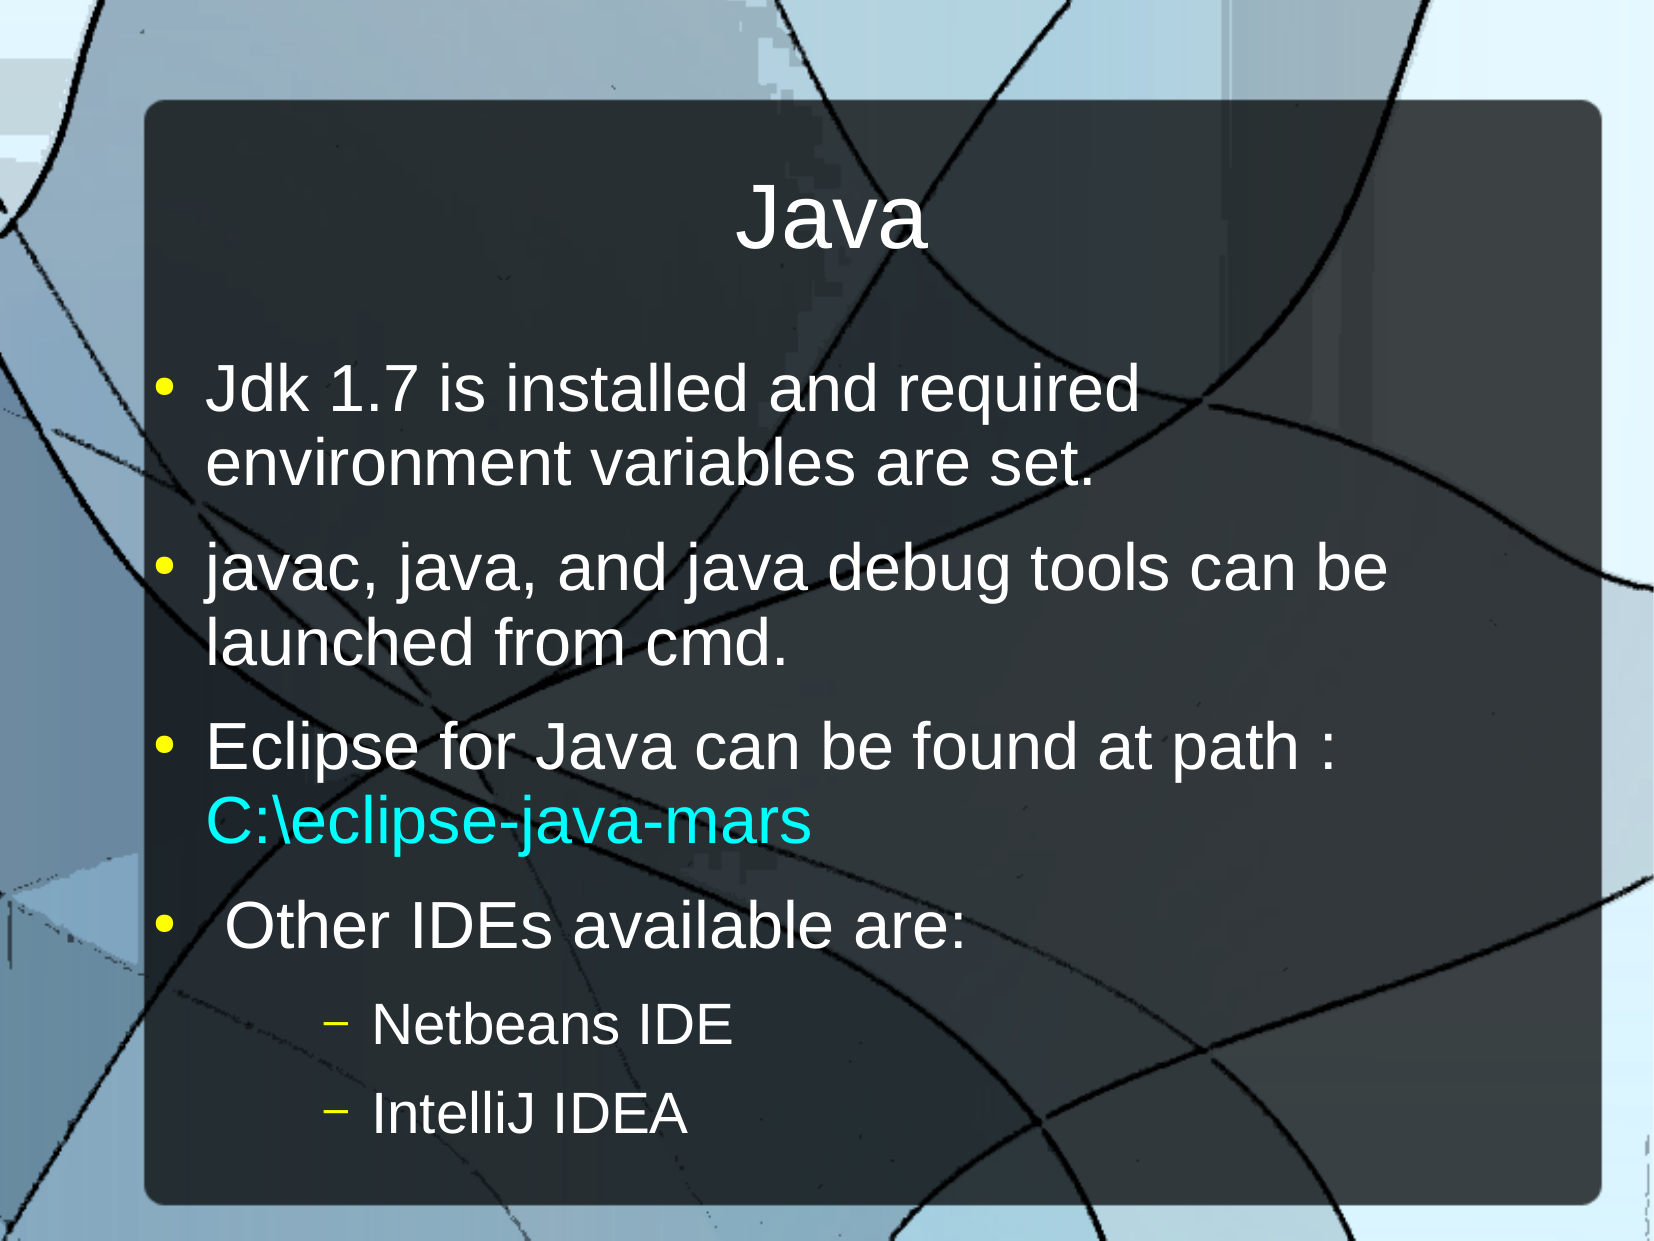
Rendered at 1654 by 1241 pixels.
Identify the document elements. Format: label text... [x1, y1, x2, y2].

list Jdk 1.7 is installed and required environment variables are set. javac, java, and java debug tools can be launched from cmd. Eclipse for Java can be found at path : C:\eclipse-java-mars Other IDEs available are: Netbeans IDE IntelliJ IDEA [134, 350, 1516, 1146]
picture [0, 0, 1654, 1241]
title Java [159, 108, 1583, 325]
